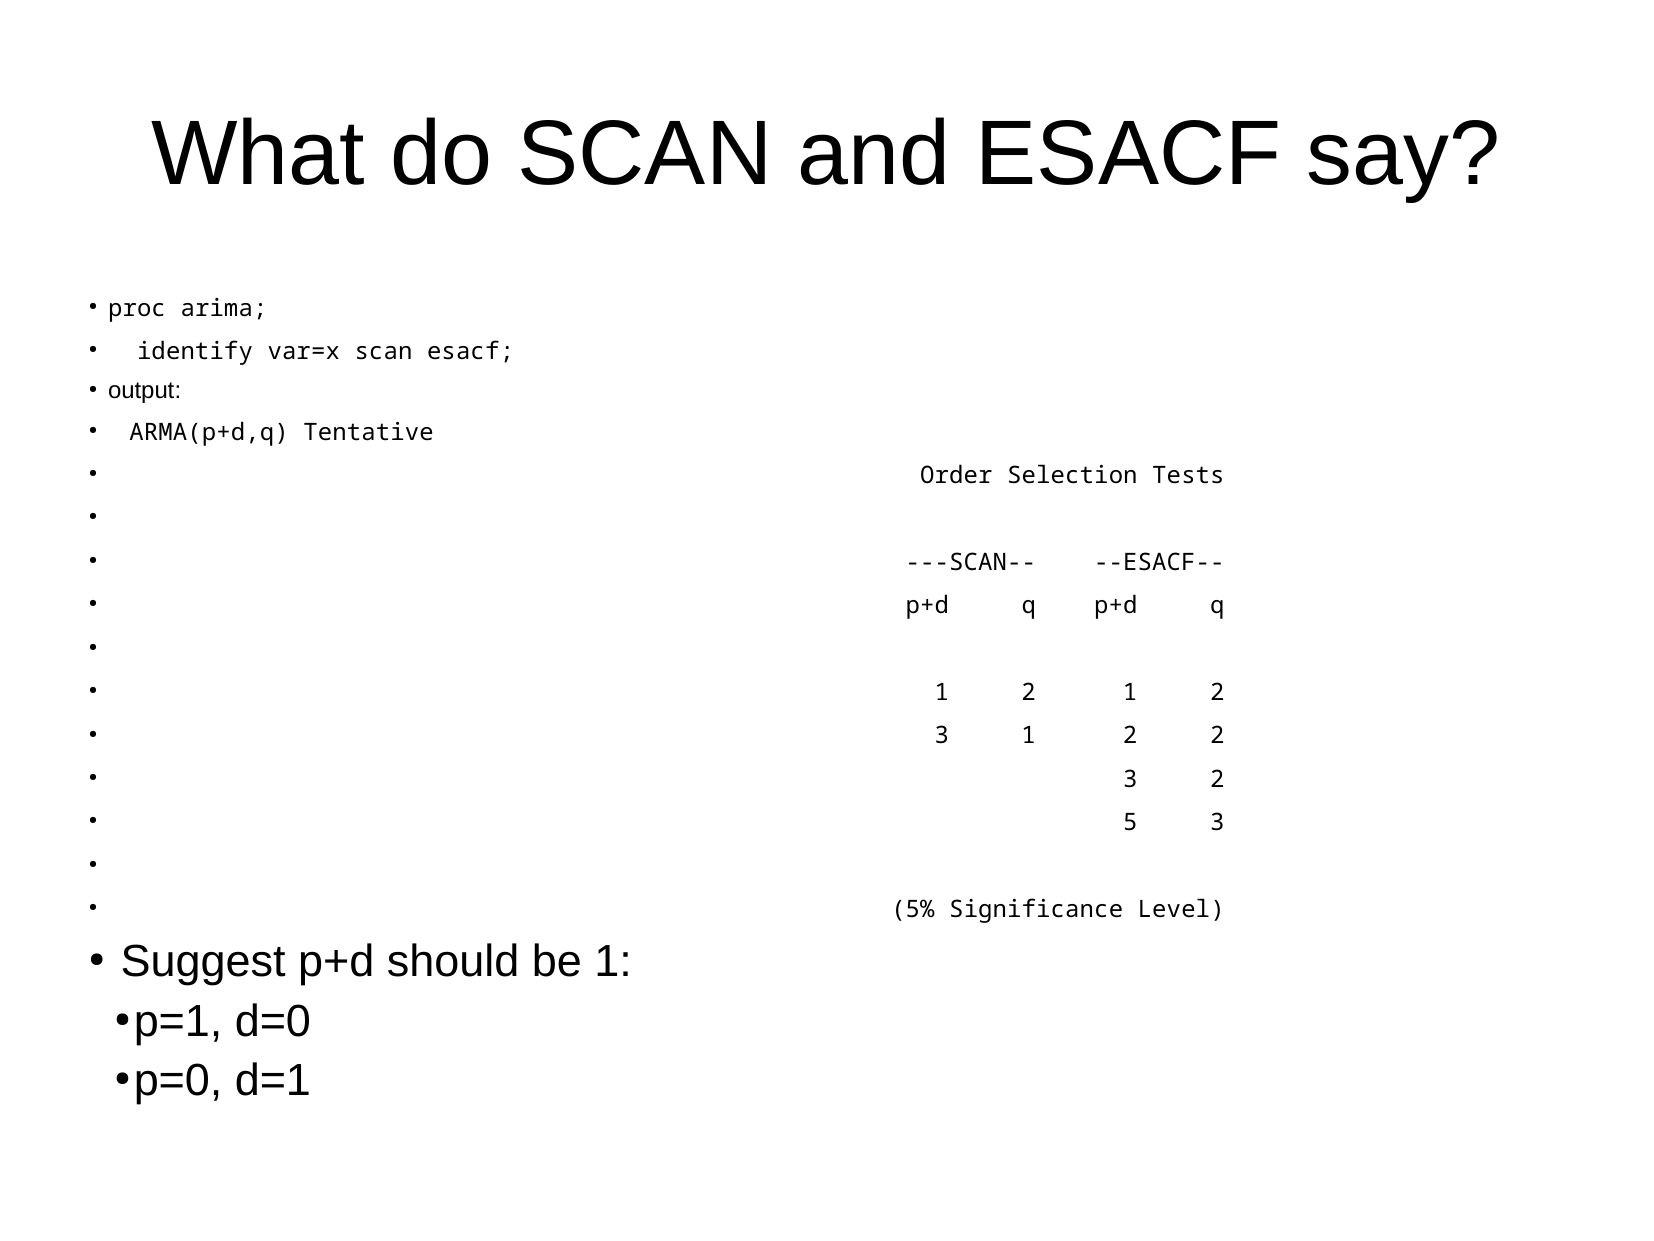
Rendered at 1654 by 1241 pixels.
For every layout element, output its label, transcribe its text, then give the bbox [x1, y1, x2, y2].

list proc arima; identify var=x scan esacf; output: ARMA(p+d,q) Tentative Order Selection Tests ---SCAN-- --ESACF-- p+d q p+d q 1 2 1 2 3 1 2 2 3 2 5 3 (5% Significance Level) Suggest p+d should be 1: p=1, d=0 p=0, d=1 [82, 290, 1571, 1109]
title What do SCAN and ESACF say? [82, 56, 1571, 250]
